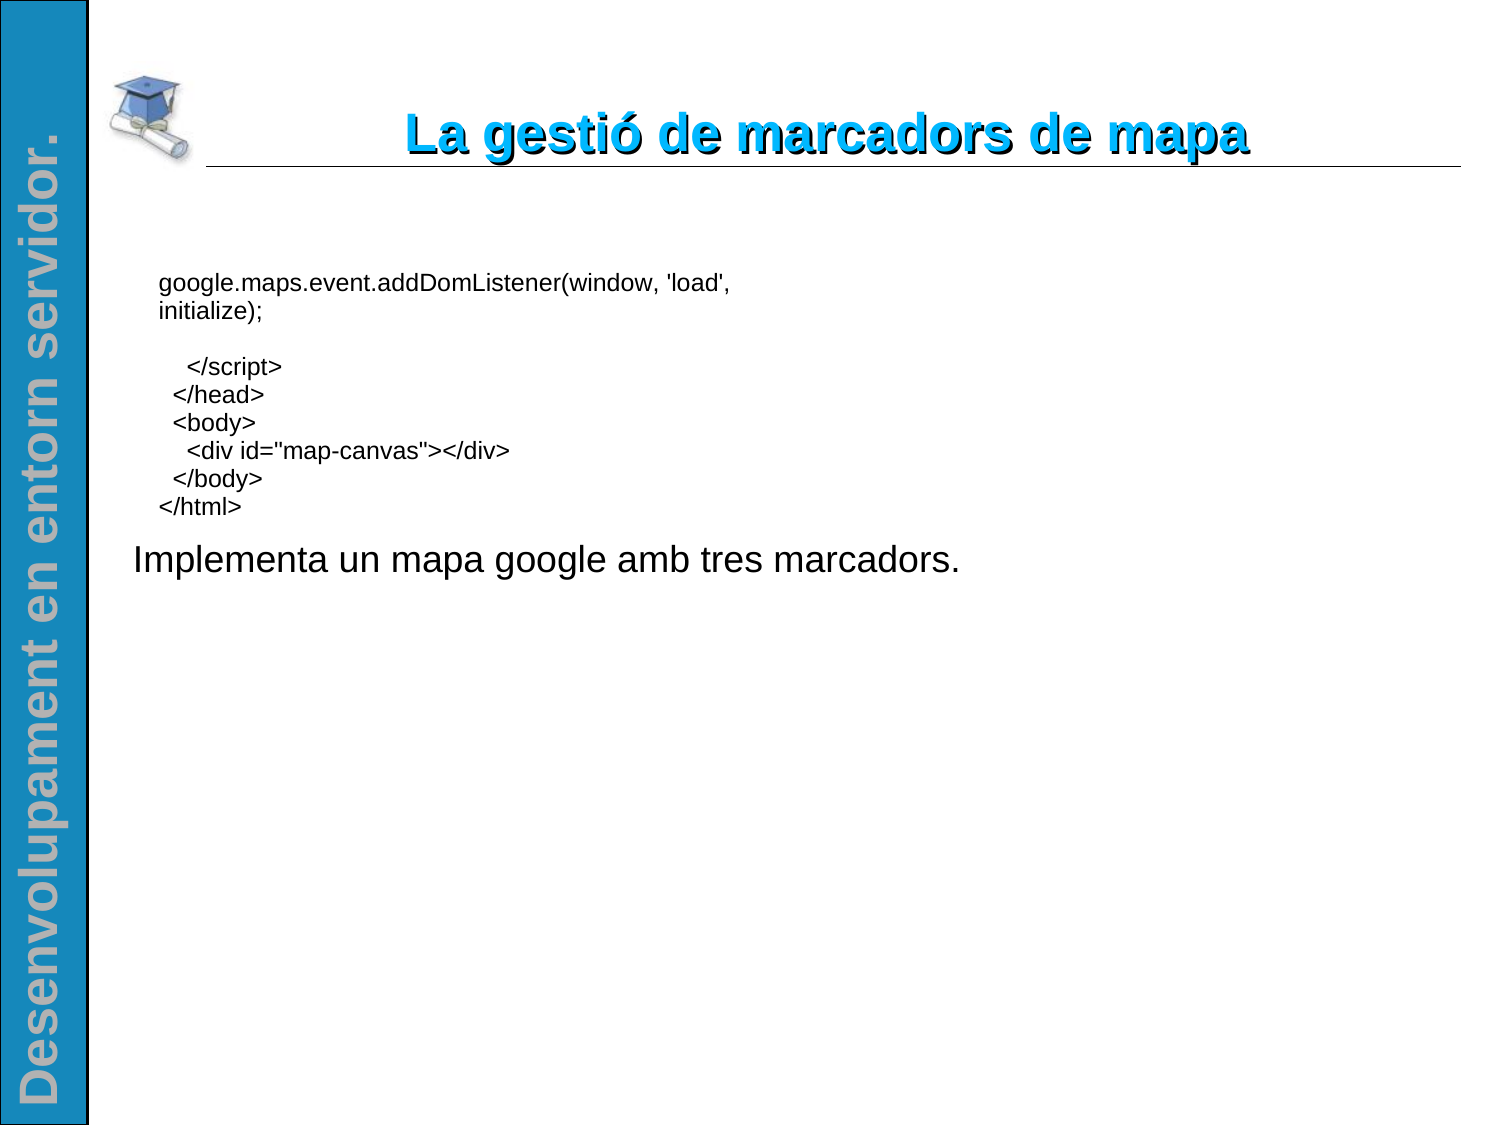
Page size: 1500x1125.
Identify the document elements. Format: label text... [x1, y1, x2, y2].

text_box Implementa un mapa google amb tres marcadors. [118, 531, 1477, 589]
picture [93, 61, 206, 174]
title La gestió de marcadors de mapa [206, 88, 1447, 178]
text_box google.maps.event.addDomListener(window, 'load', initialize); </script> </head> <body> <div id="map-canvas"></div> </body> </html> [143, 233, 857, 502]
